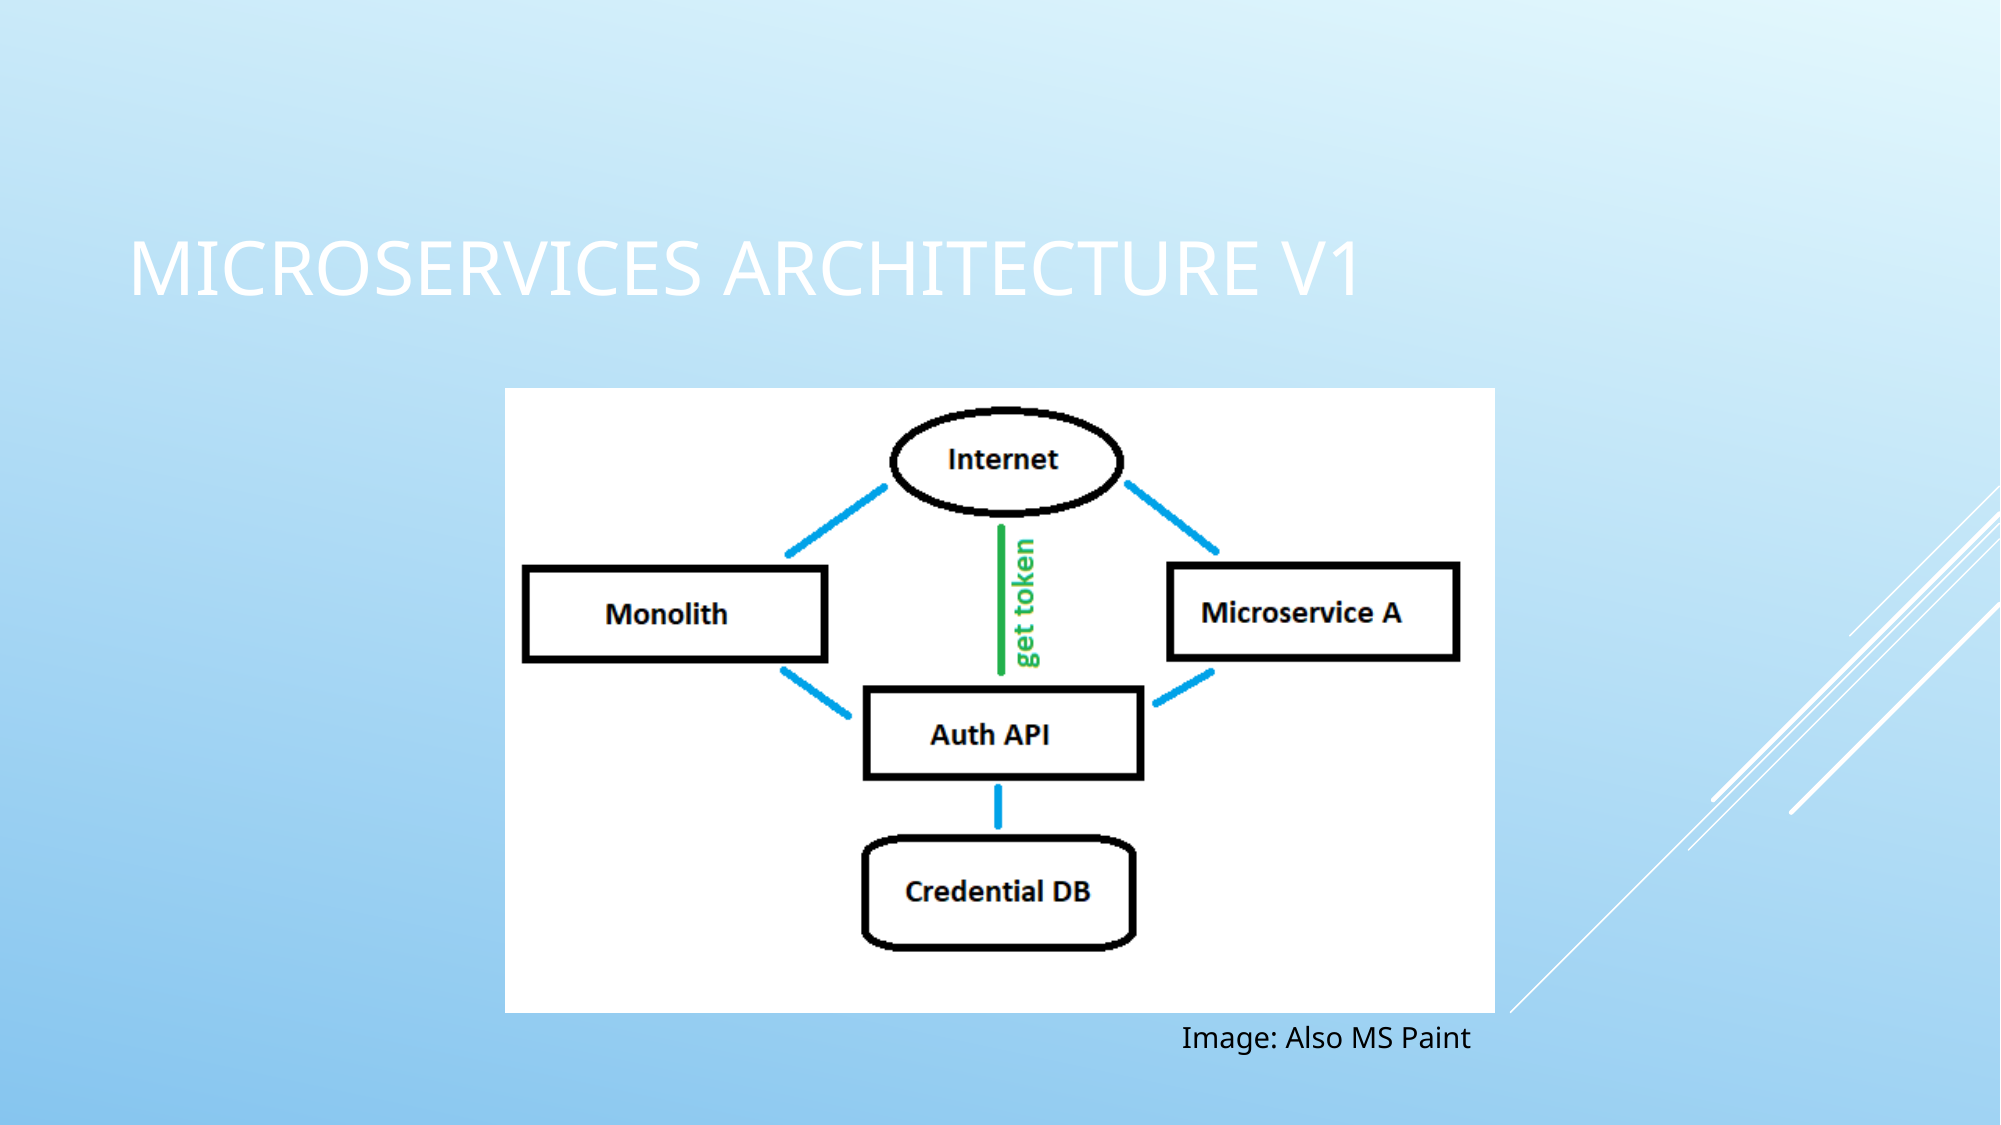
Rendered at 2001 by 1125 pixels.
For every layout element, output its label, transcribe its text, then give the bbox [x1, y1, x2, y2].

text_box Image: Also MS Paint [1167, 1012, 1495, 1063]
picture [505, 388, 1495, 1013]
title Microservices architecture v1 [112, 141, 1513, 389]
